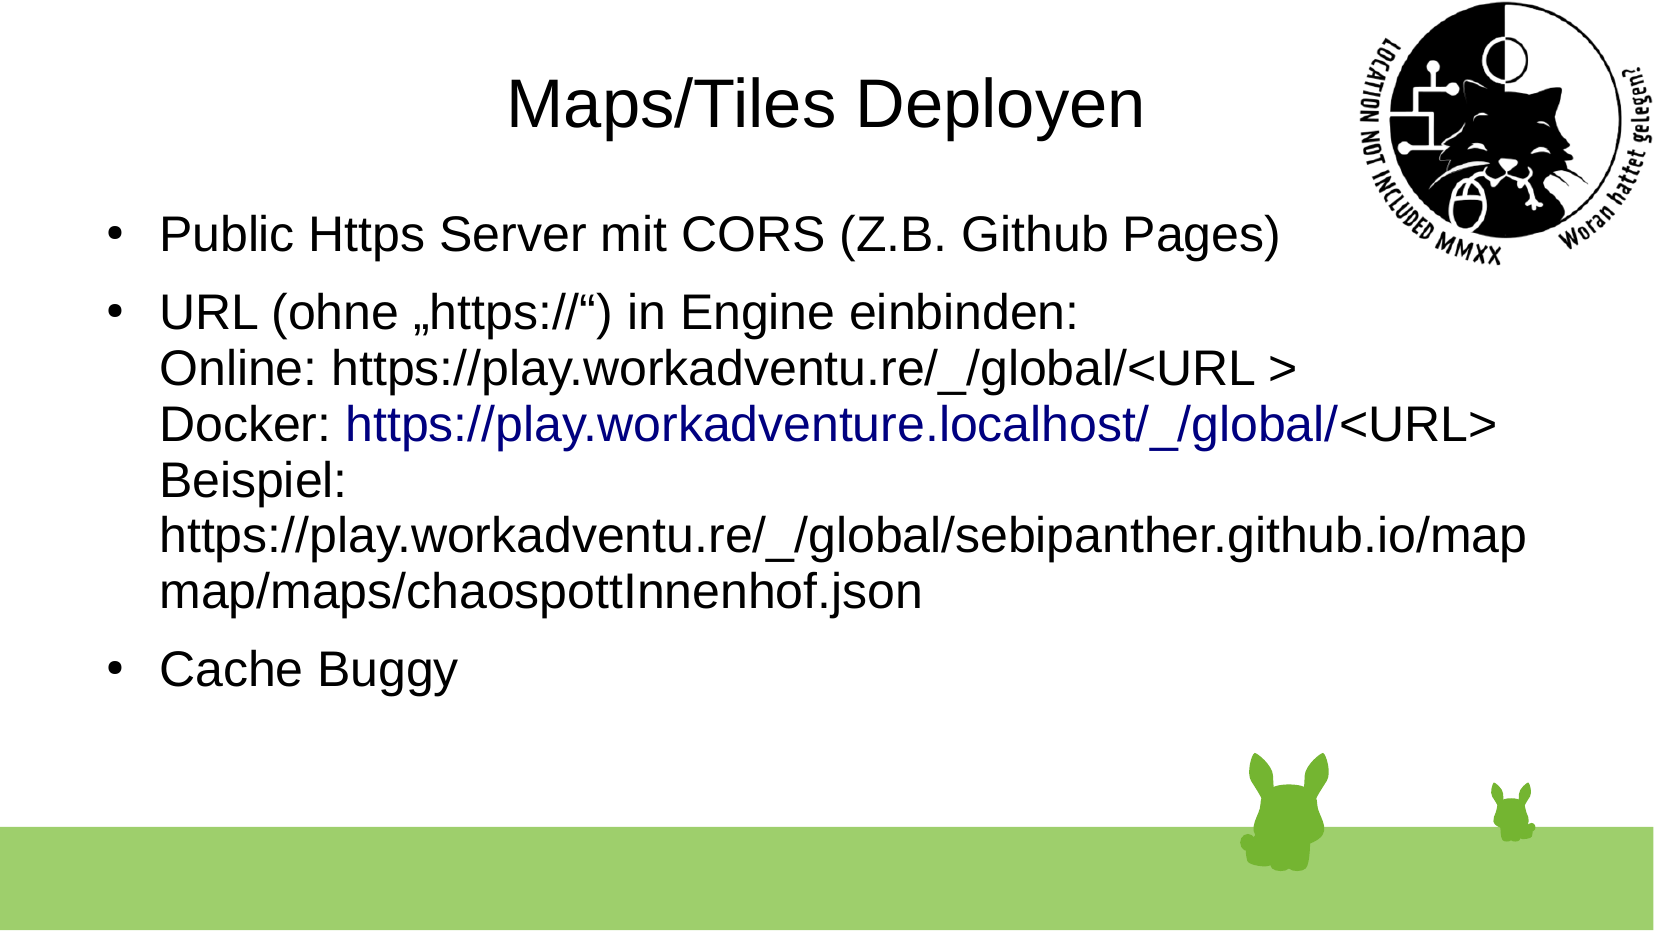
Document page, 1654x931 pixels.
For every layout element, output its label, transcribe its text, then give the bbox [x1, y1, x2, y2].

list Public Https Server mit CORS (Z.B. Github Pages) URL (ohne „https://“) in Engine einbinden: Online: https://play.workadventu.re/_/global/<URL > Docker: https://play.workadventure.localhost/_/global/<URL> Beispiel: https://play.workadventu.re/_/global/sebipanther.github.io/mapmap/maps/chaospottInnenhof.json Cache Buggy [88, 206, 1565, 768]
title Maps/Tiles Deployen [88, 29, 1358, 178]
picture [1358, 0, 1654, 266]
